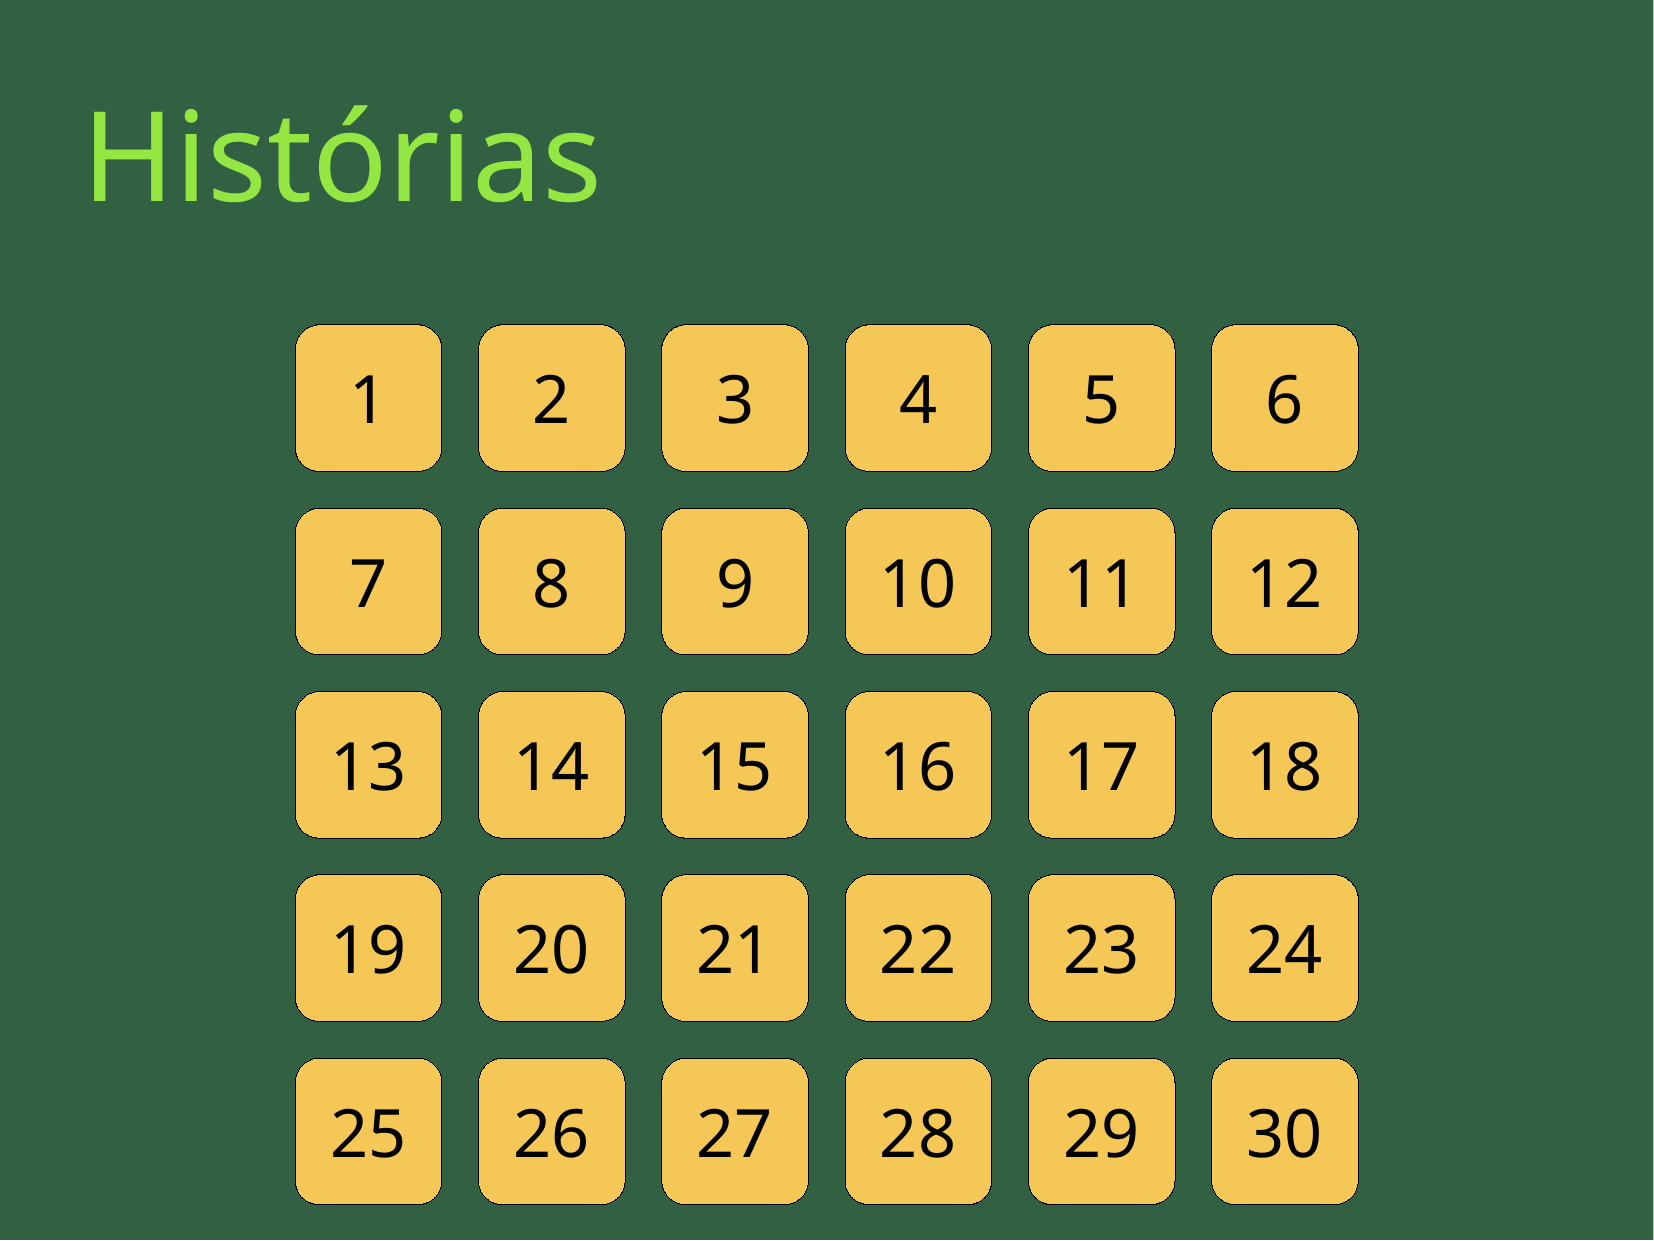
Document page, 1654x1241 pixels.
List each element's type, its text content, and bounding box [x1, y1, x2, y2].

text_box 30 [1211, 1058, 1359, 1205]
text_box 24 [1211, 874, 1359, 1022]
text_box 16 [845, 691, 992, 839]
text_box 9 [661, 508, 809, 655]
text_box 21 [661, 874, 809, 1022]
text_box 8 [478, 508, 626, 655]
text_box 11 [1028, 508, 1176, 655]
text_box 4 [845, 324, 992, 472]
text_box 25 [295, 1058, 442, 1205]
text_box 20 [478, 874, 626, 1022]
text_box 19 [295, 874, 442, 1022]
text_box 5 [1028, 324, 1176, 472]
text_box 27 [661, 1058, 809, 1205]
text_box 6 [1211, 324, 1359, 472]
text_box 17 [1028, 691, 1176, 839]
text_box 13 [295, 691, 442, 839]
title Histórias [82, 49, 1571, 257]
text_box 15 [661, 691, 809, 839]
text_box 14 [478, 691, 626, 839]
text_box 29 [1028, 1058, 1176, 1205]
text_box 2 [478, 324, 626, 472]
text_box 3 [661, 324, 809, 472]
text_box 23 [1028, 874, 1176, 1022]
text_box 28 [845, 1058, 992, 1205]
text_box 1 [295, 324, 442, 472]
text_box 7 [295, 508, 442, 655]
text_box 12 [1211, 508, 1359, 655]
text_box 22 [845, 874, 992, 1022]
text_box 10 [845, 508, 992, 655]
text_box 26 [478, 1058, 626, 1205]
text_box 18 [1211, 691, 1359, 839]
